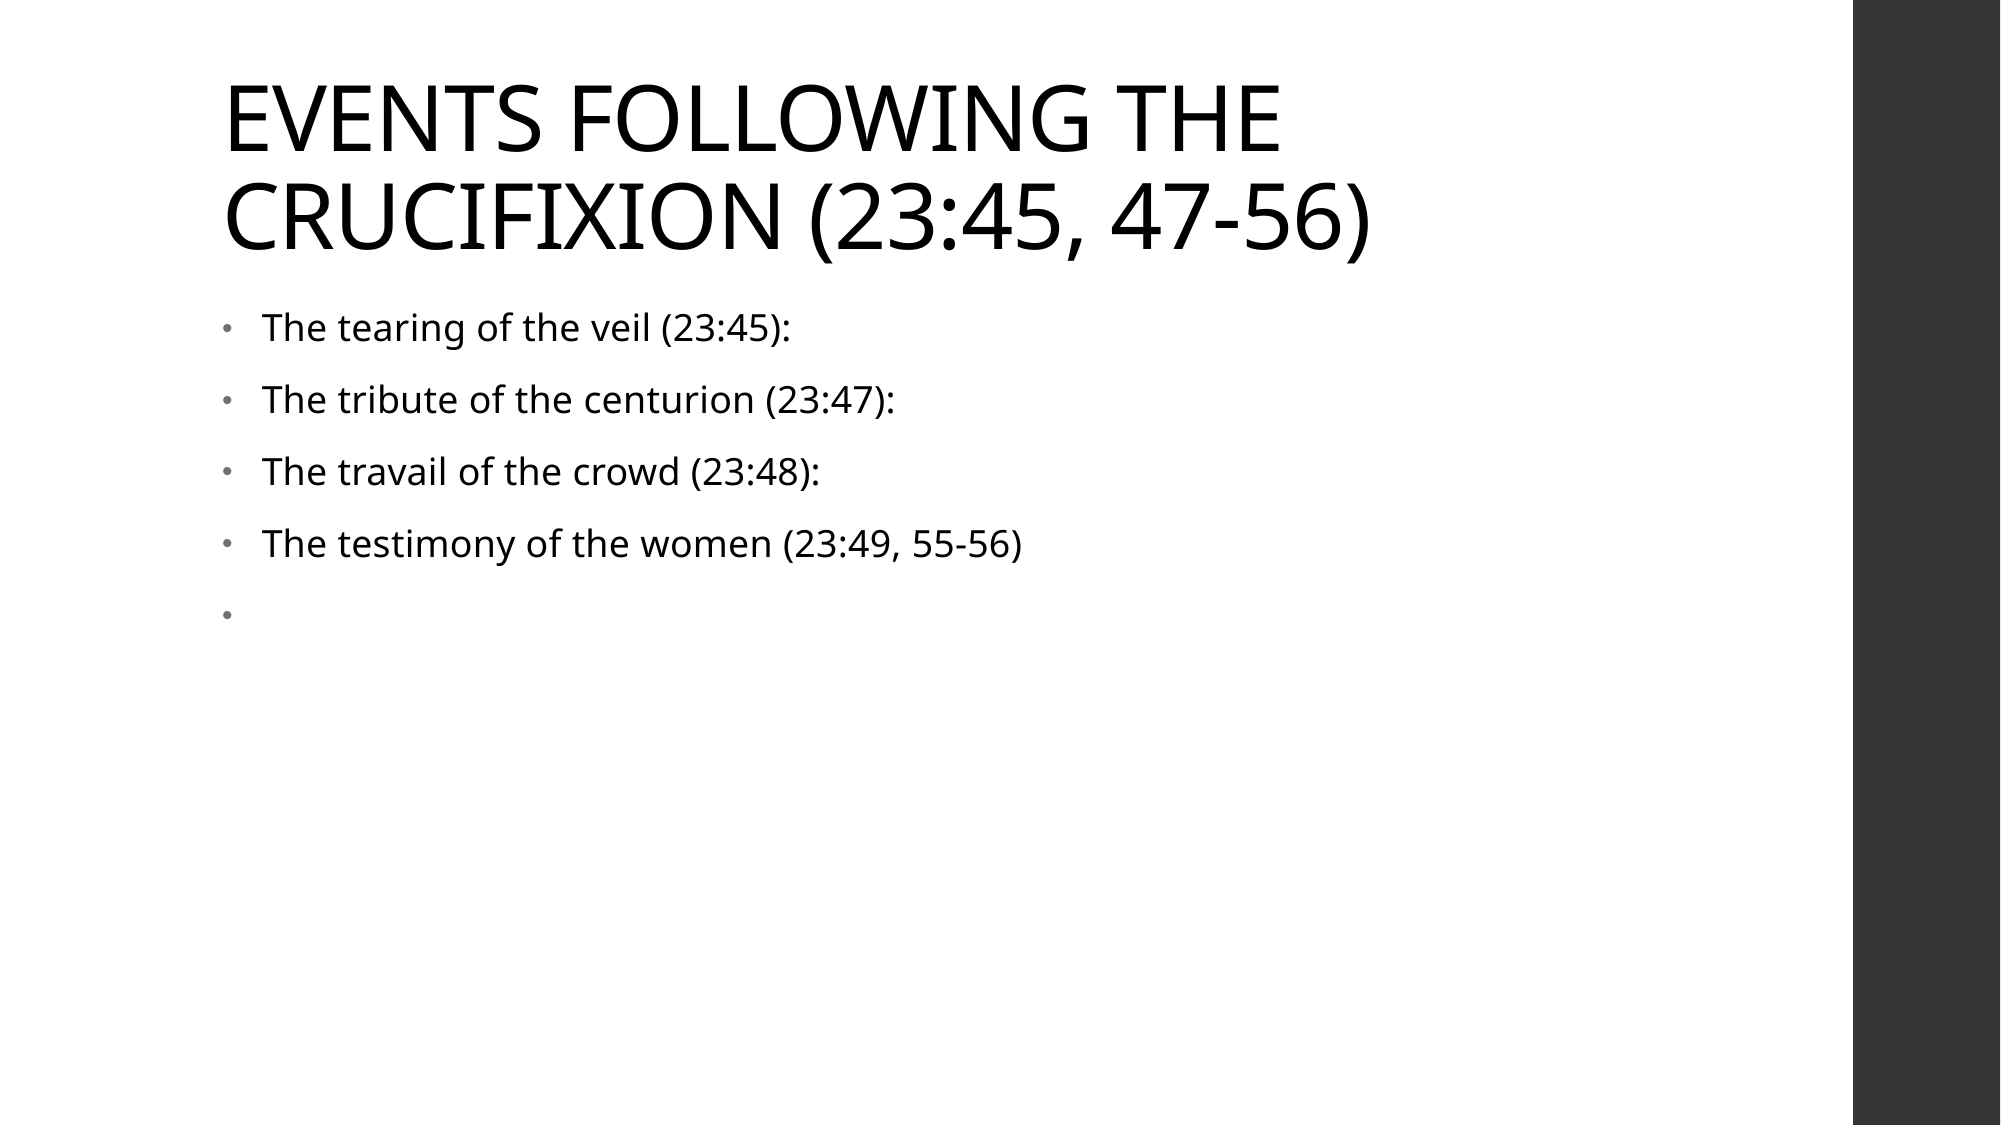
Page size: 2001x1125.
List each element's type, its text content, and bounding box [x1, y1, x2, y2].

list The tearing of the veil (23:45): The tribute of the centurion (23:47): The travail of the crowd (23:48): The testimony of the women (23:49, 55-56) [206, 299, 1617, 1014]
title EVENTS FOLLOWING THE CRUCIFIXION (23:45, 47-56) [206, 60, 1797, 278]
